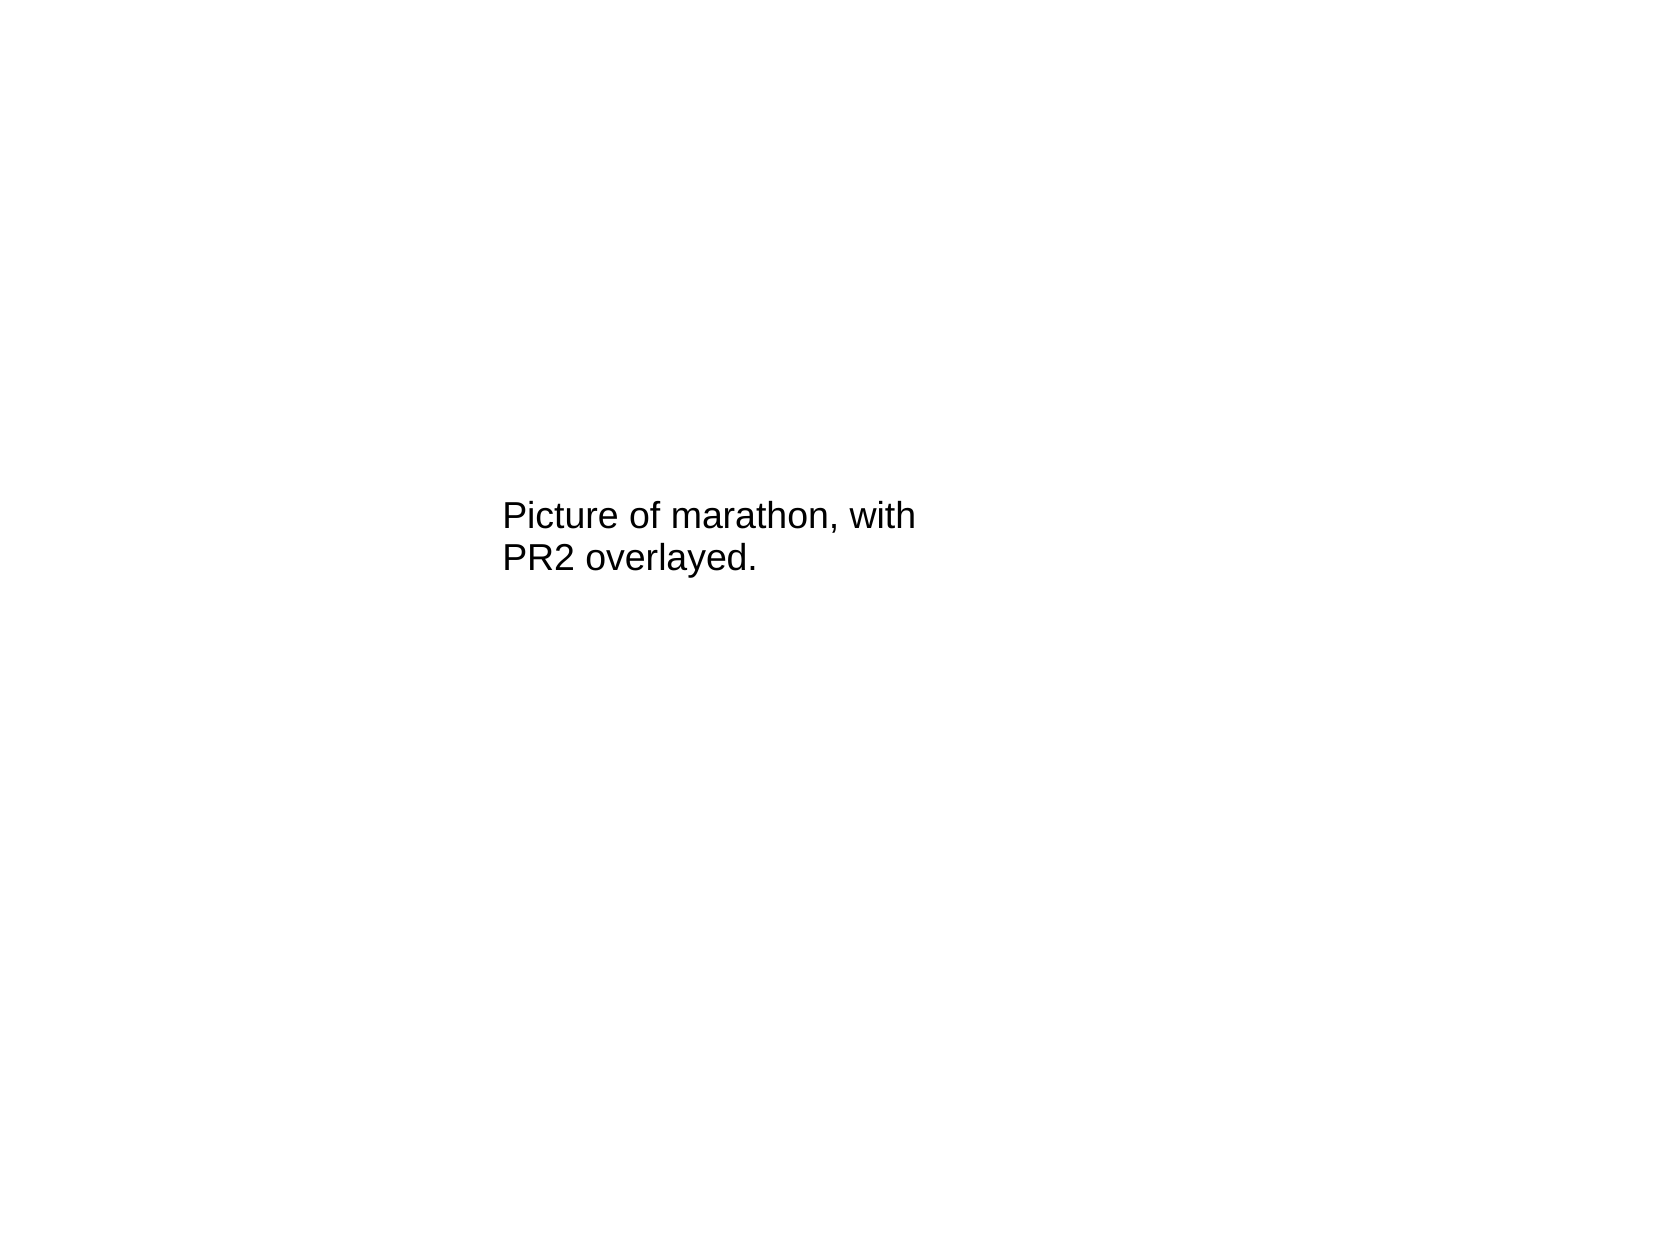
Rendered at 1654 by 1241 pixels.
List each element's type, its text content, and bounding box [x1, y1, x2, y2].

text_box Picture of marathon, with PR2 overlayed. [487, 487, 1013, 587]
